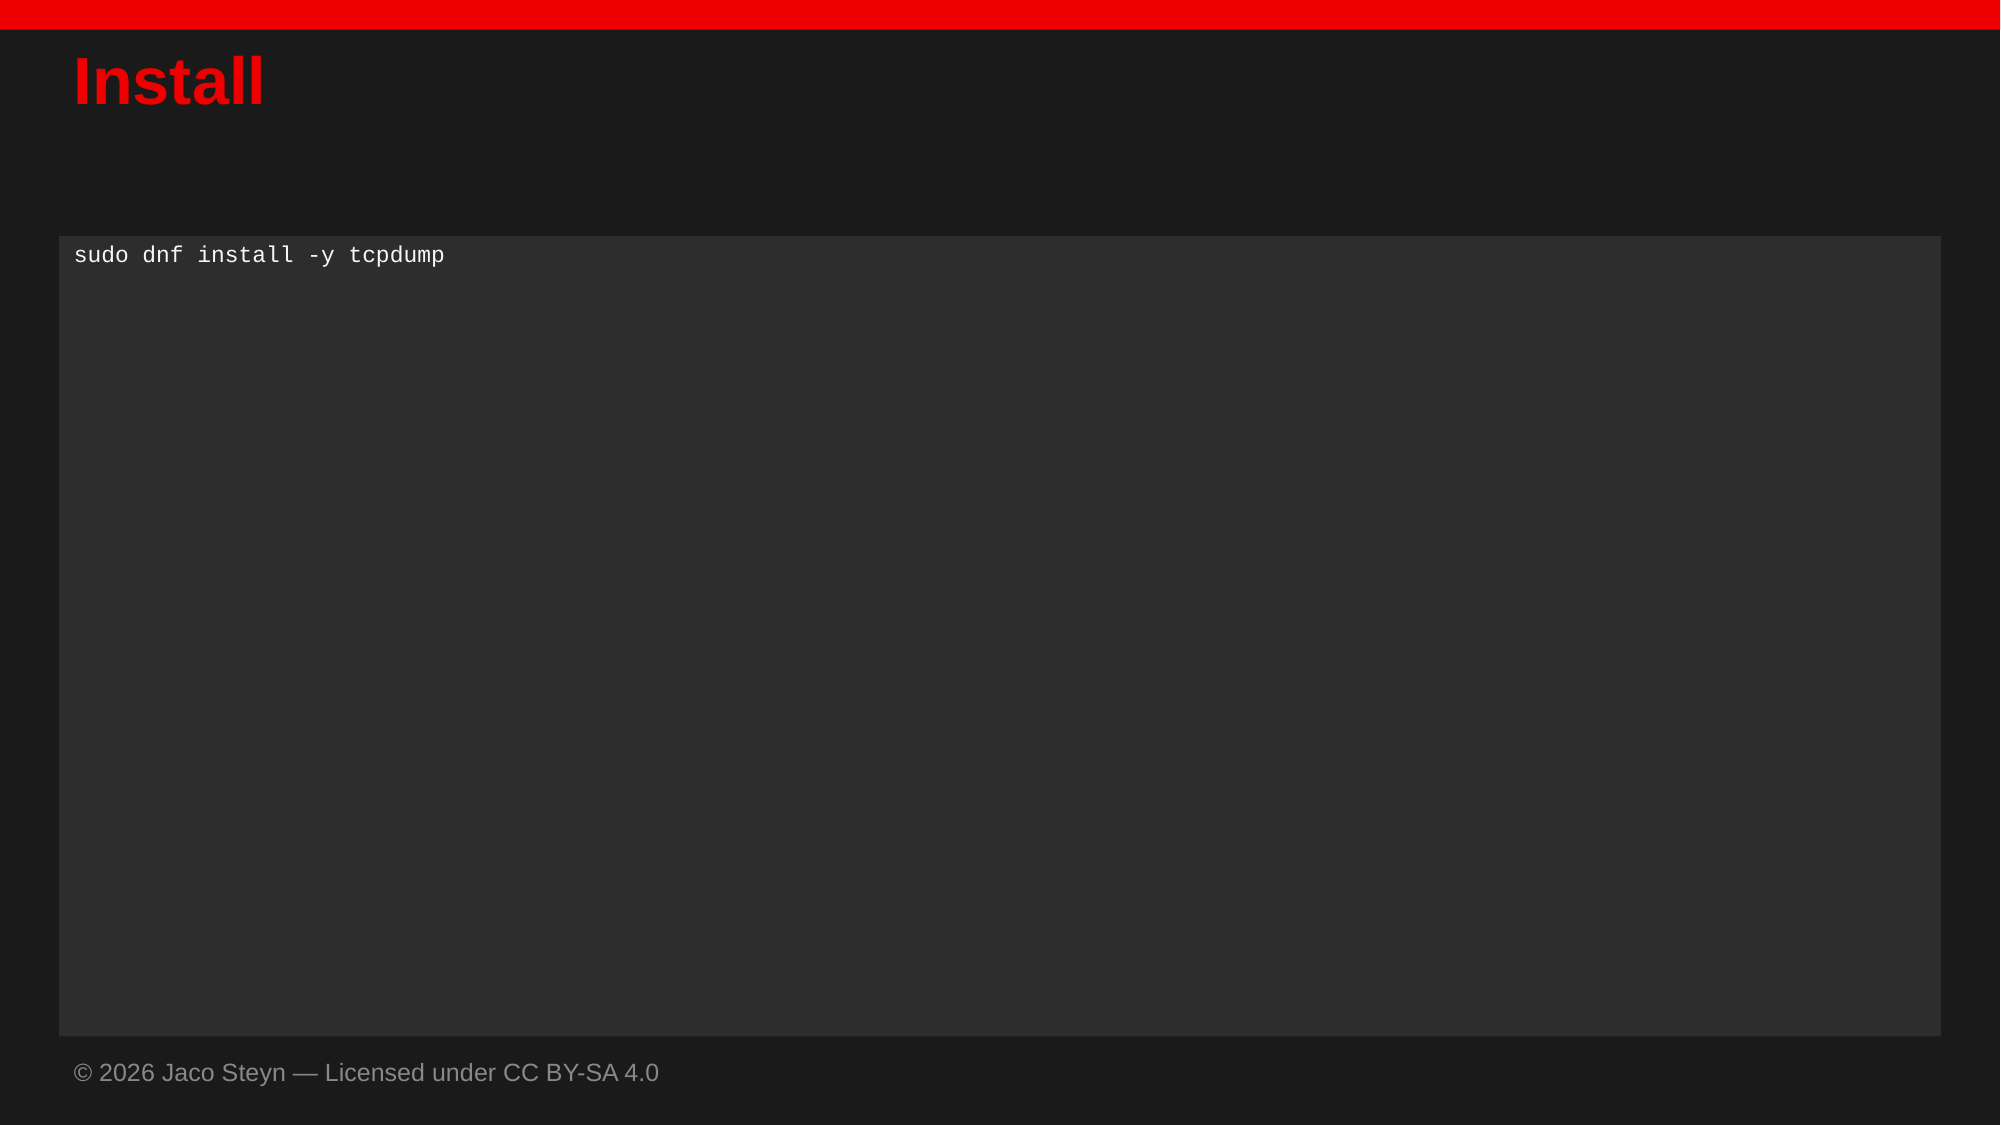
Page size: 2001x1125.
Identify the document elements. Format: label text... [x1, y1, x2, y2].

text_box sudo dnf install -y tcpdump [59, 236, 1942, 1037]
text_box Install [59, 36, 1942, 208]
text_box © 2026 Jaco Steyn — Licensed under CC BY-SA 4.0 [59, 1051, 1942, 1093]
text_box [0, 0, 2001, 30]
